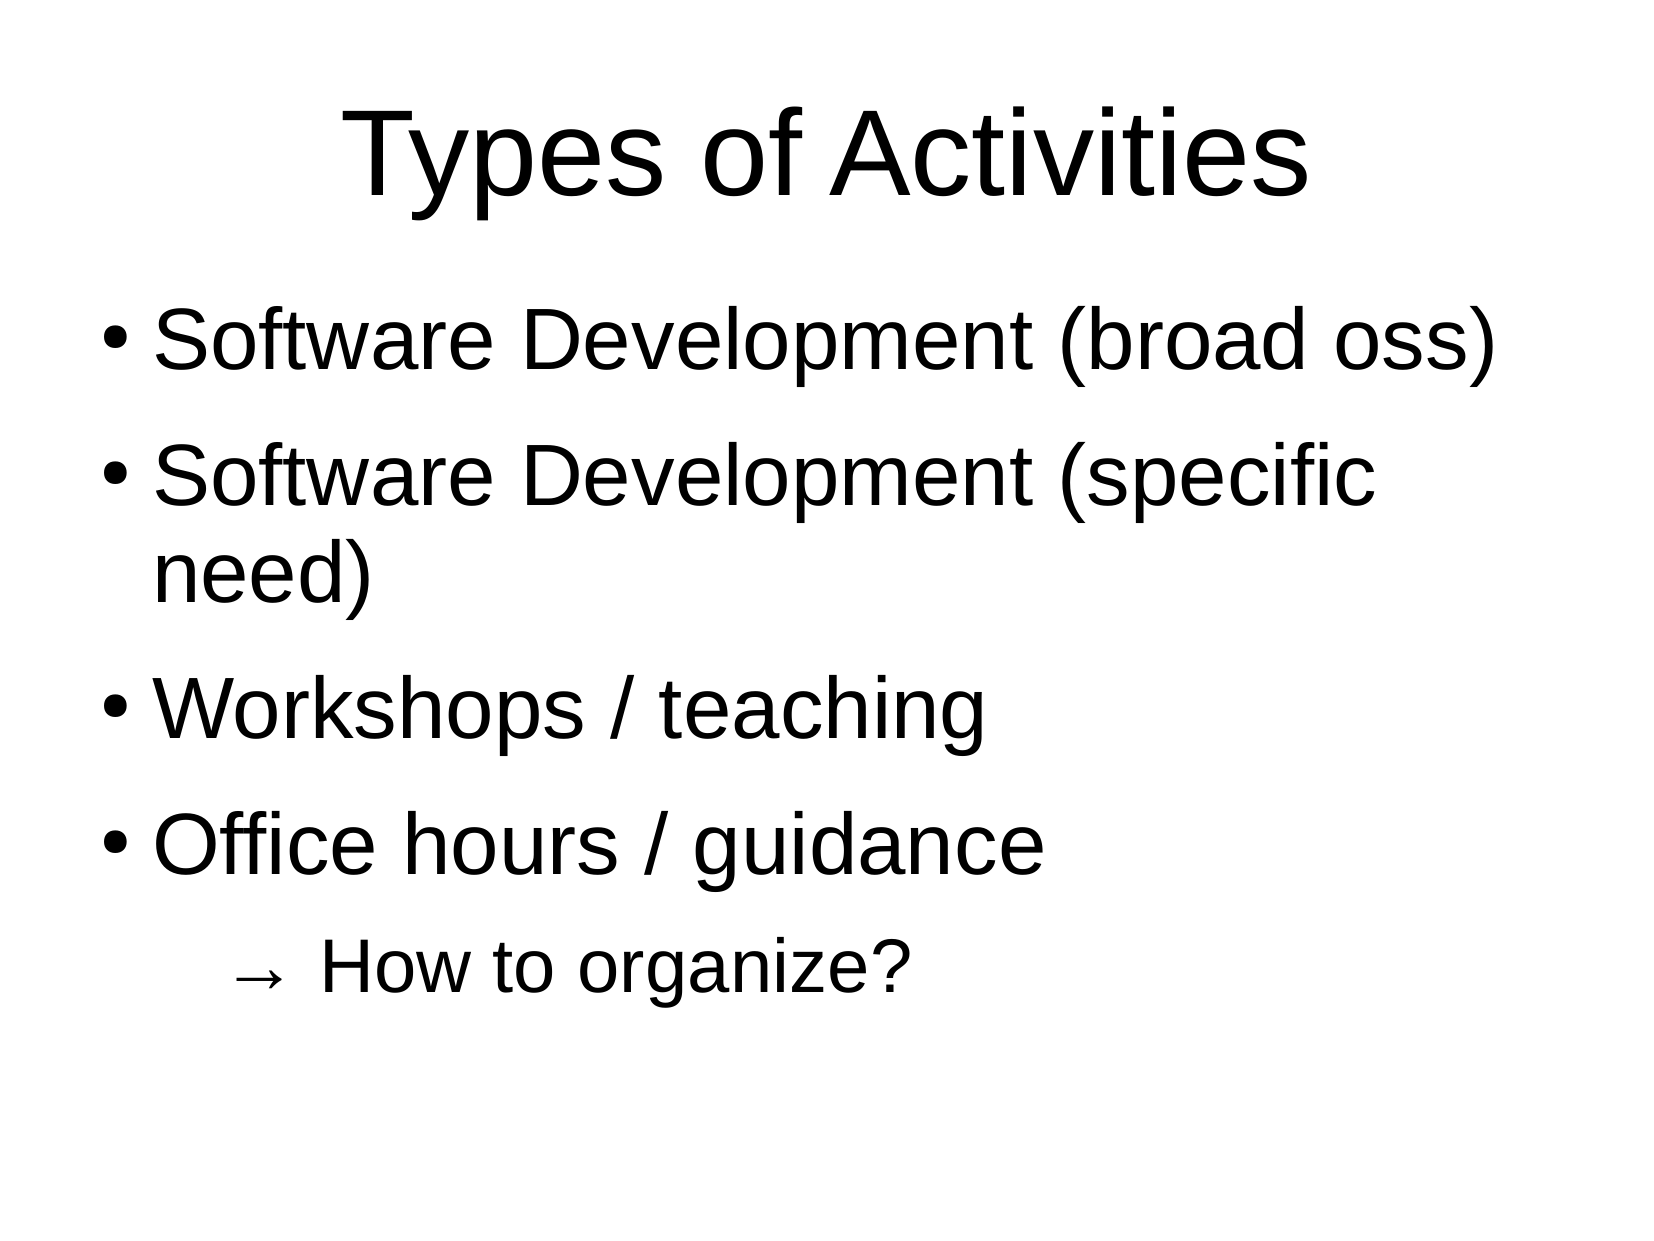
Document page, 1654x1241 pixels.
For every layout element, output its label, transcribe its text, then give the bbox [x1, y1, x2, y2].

list Software Development (broad oss) Software Development (specific need) Workshops / teaching Office hours / guidance → How to organize? [82, 290, 1571, 1010]
title Types of Activities [82, 49, 1571, 257]
